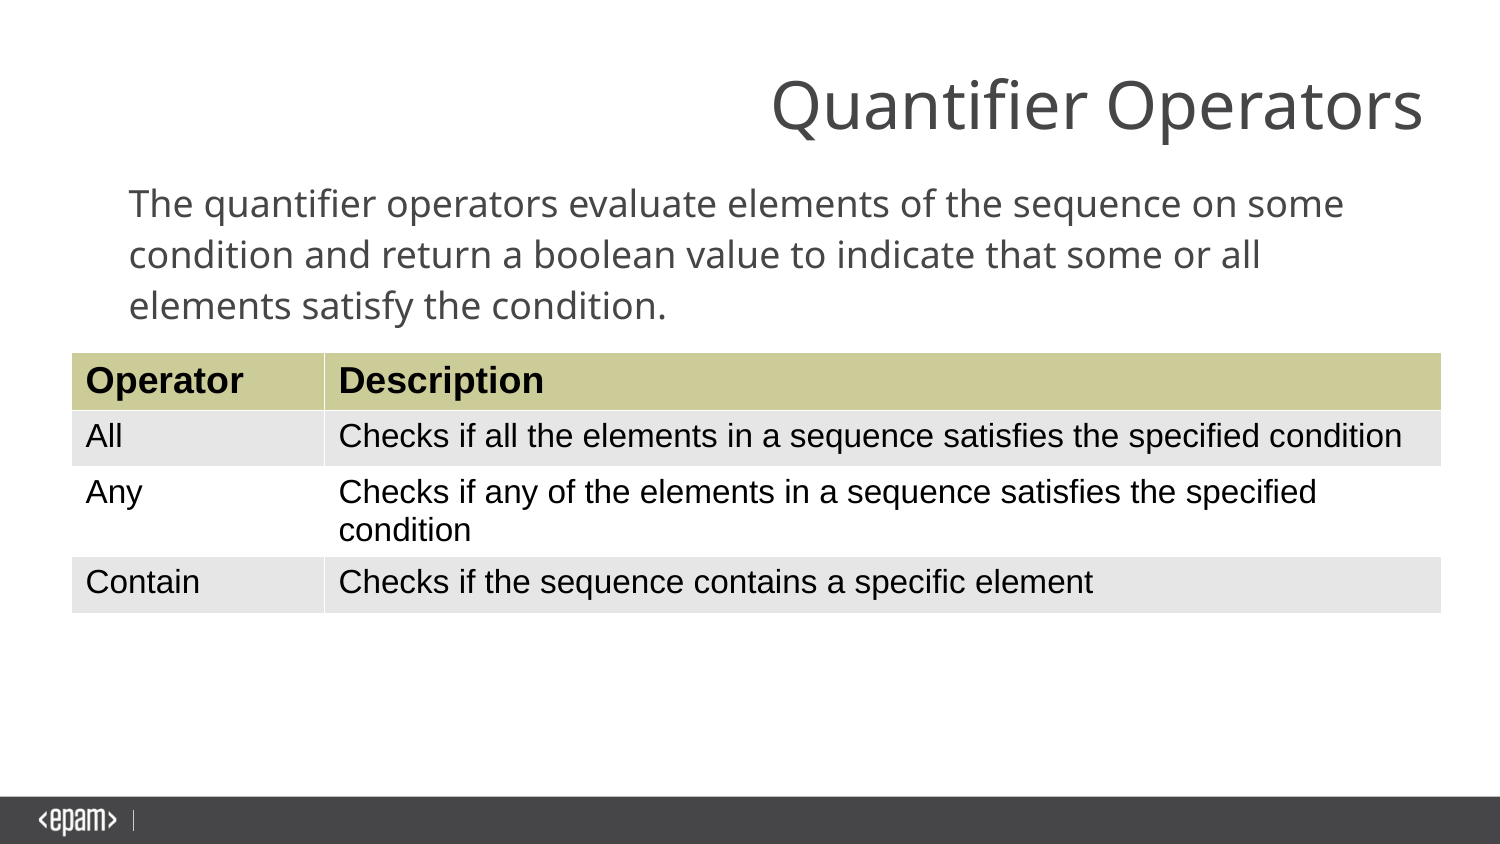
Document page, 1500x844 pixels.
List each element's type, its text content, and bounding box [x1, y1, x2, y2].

table_cell Any [72, 467, 324, 556]
table_header Description [325, 353, 1441, 410]
table_cell Contain [72, 557, 324, 613]
table_cell All [72, 411, 324, 466]
table_cell Checks if the sequence contains a specific element [325, 557, 1441, 613]
table_cell Checks if all the elements in a sequence satisfies the specified condition [325, 411, 1441, 466]
title Quantifier Operators [75, 33, 1425, 175]
list The quantifier operators evaluate elements of the sequence on some condition and return a boolean value to indicate that some or all elements satisfy the condition. [57, 177, 1425, 733]
table_header Operator [72, 353, 324, 410]
picture [38, 808, 117, 837]
table_cell Checks if any of the elements in a sequence satisfies the specified condition [325, 467, 1441, 556]
